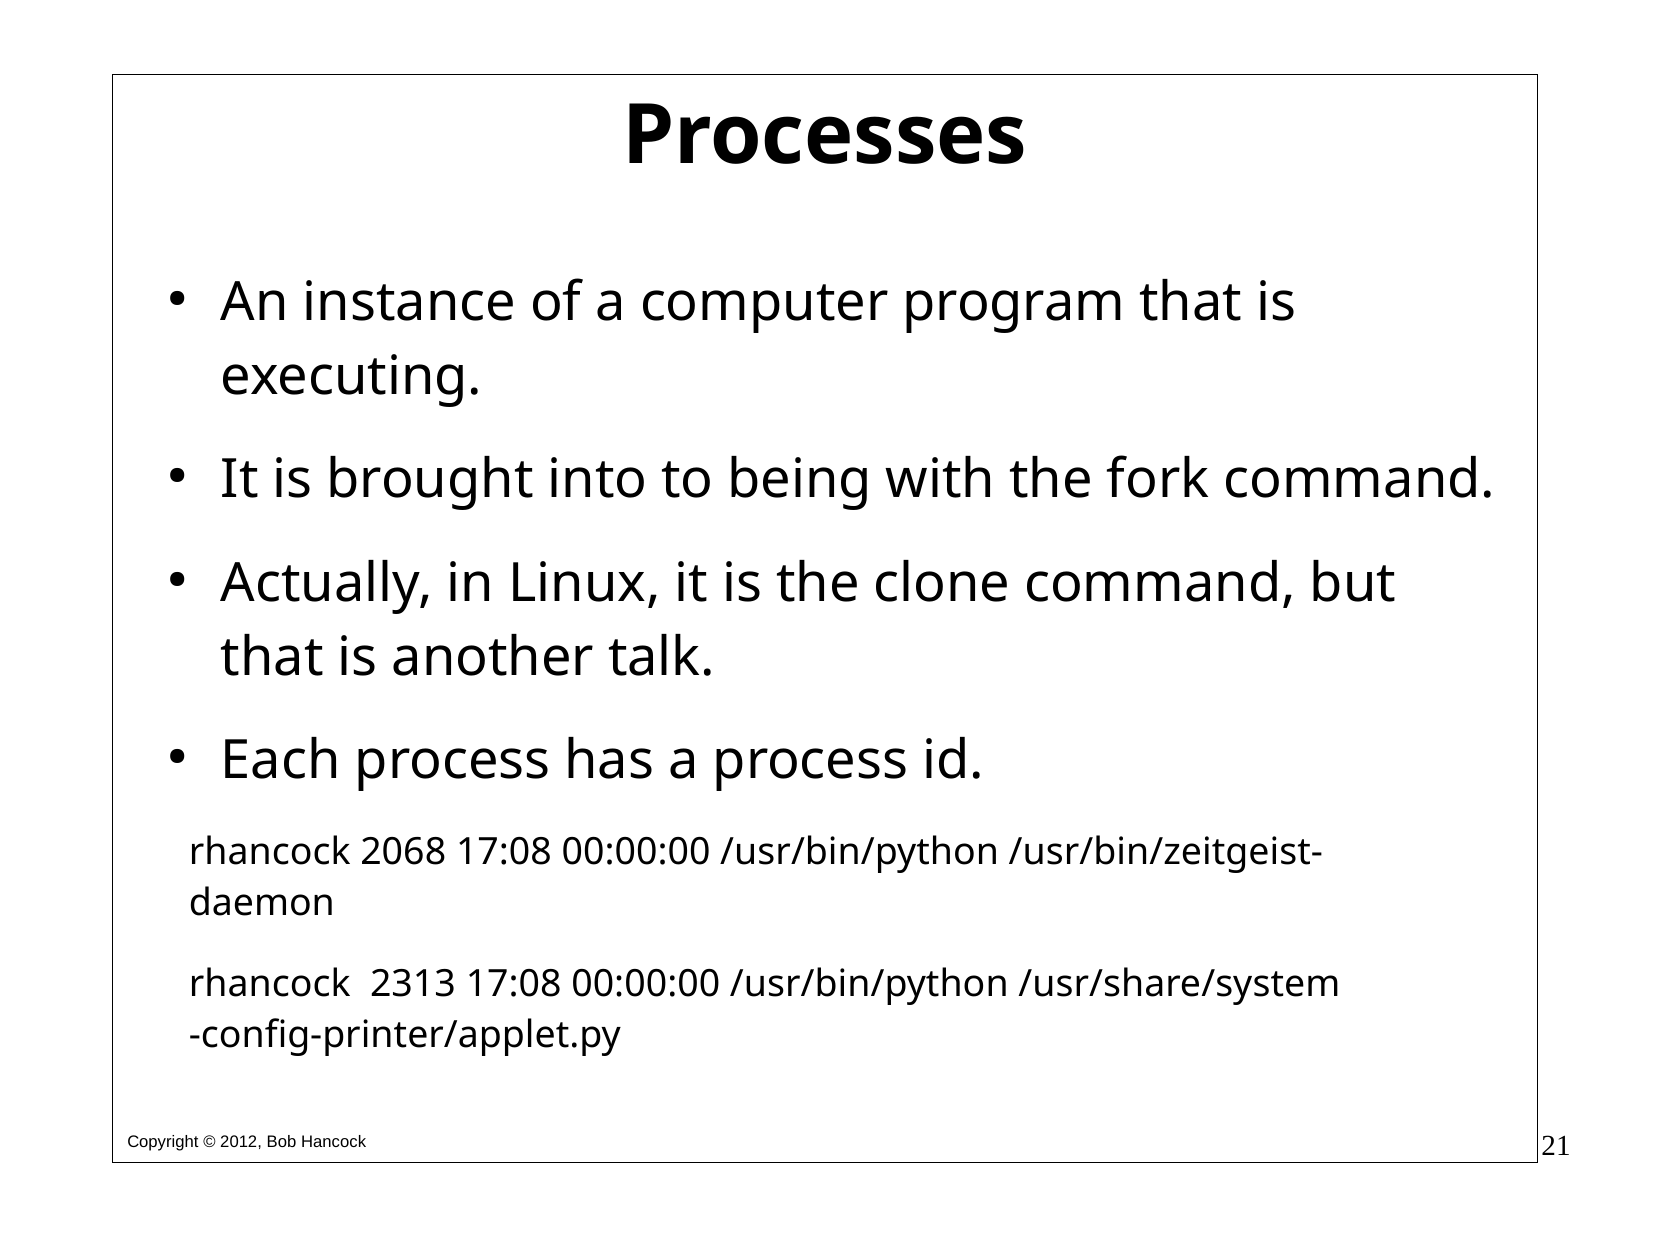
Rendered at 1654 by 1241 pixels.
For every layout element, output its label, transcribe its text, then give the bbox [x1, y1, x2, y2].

list An instance of a computer program that is executing. It is brought into to being with the fork command. Actually, in Linux, it is the clone command, but that is another talk. Each process has a process id. rhancock 2068 17:08 00:00:00 /usr/bin/python /usr/bin/zeitgeist- daemon rhancock 2313 17:08 00:00:00 /usr/bin/python /usr/share/system -config-printer/applet.py [150, 262, 1501, 1126]
title Processes [112, 75, 1538, 188]
text_box Copyright © 2012, Bob Hancock [112, 1125, 382, 1159]
